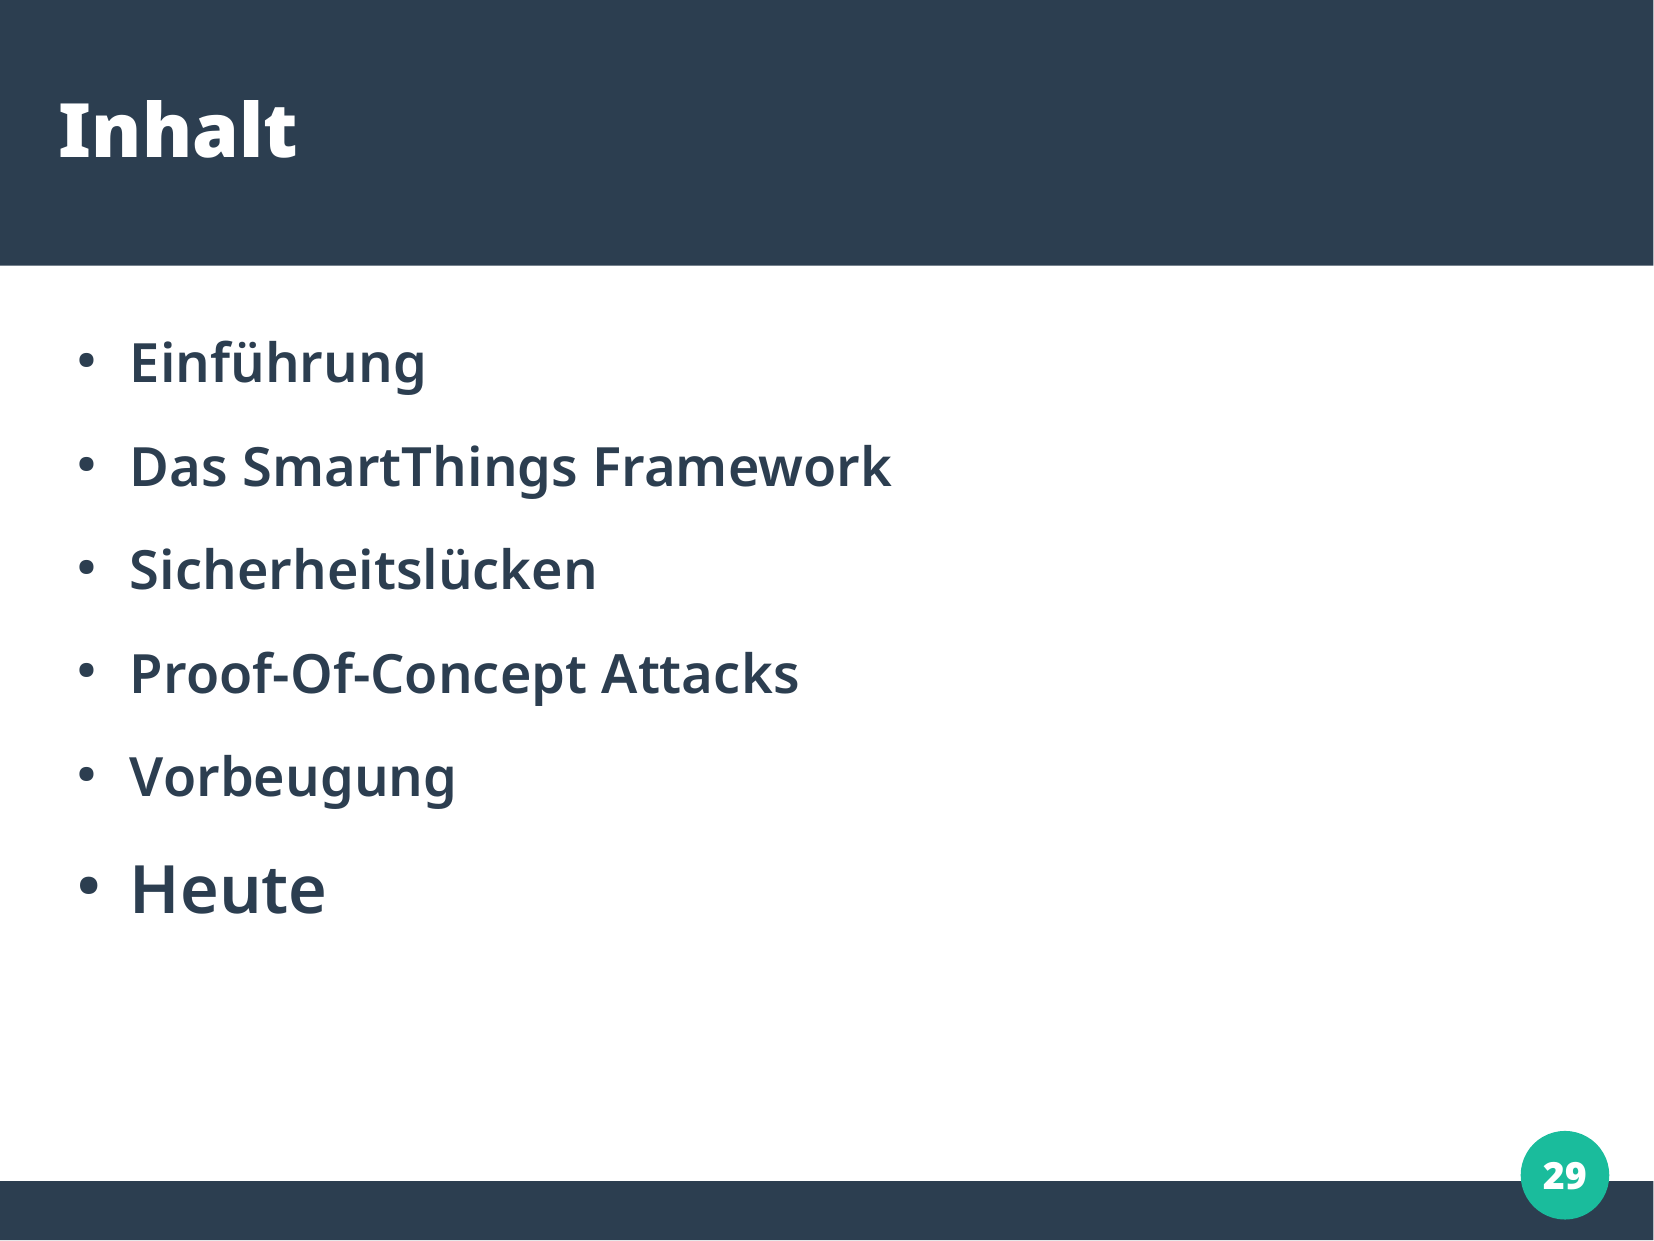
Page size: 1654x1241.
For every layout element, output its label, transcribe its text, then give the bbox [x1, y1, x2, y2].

title Inhalt [59, 49, 1595, 207]
list Einführung Das SmartThings Framework Sicherheitslücken Proof-Of-Concept Attacks Vorbeugung Heute [59, 324, 1595, 1152]
